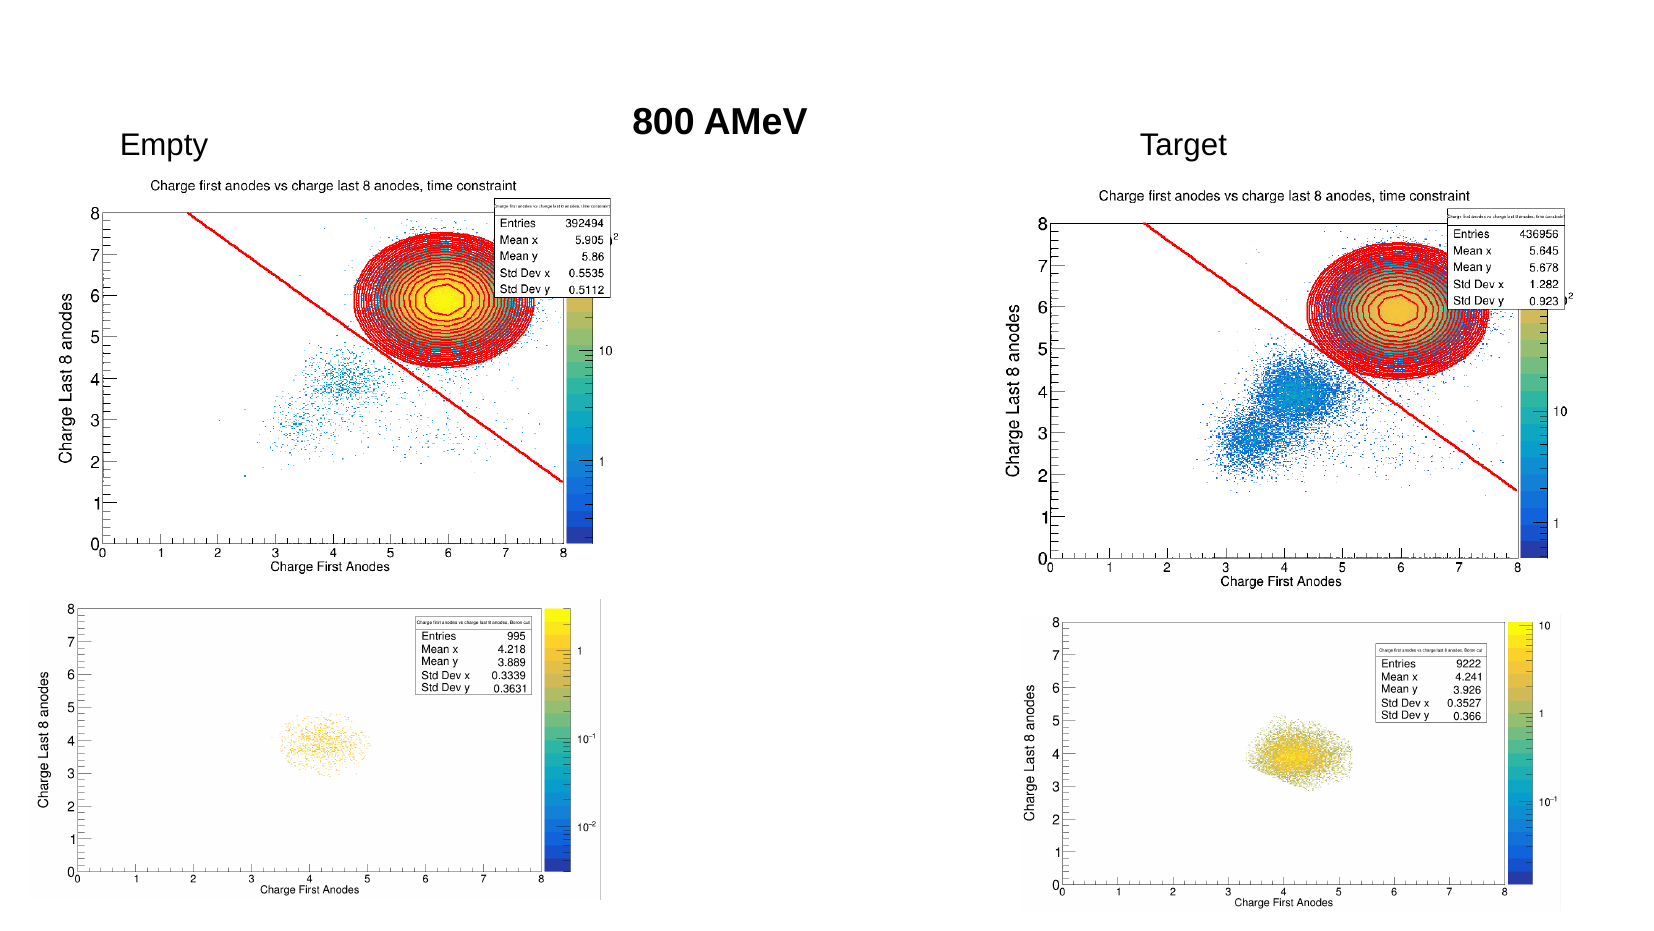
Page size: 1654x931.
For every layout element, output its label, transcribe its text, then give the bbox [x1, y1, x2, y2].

picture [45, 171, 621, 586]
picture [1020, 614, 1561, 911]
picture [992, 181, 1576, 601]
picture [30, 599, 601, 901]
text_box Empty [105, 120, 526, 170]
text_box Target [1125, 120, 1546, 170]
text_box 800 AMeV [405, 93, 1036, 151]
